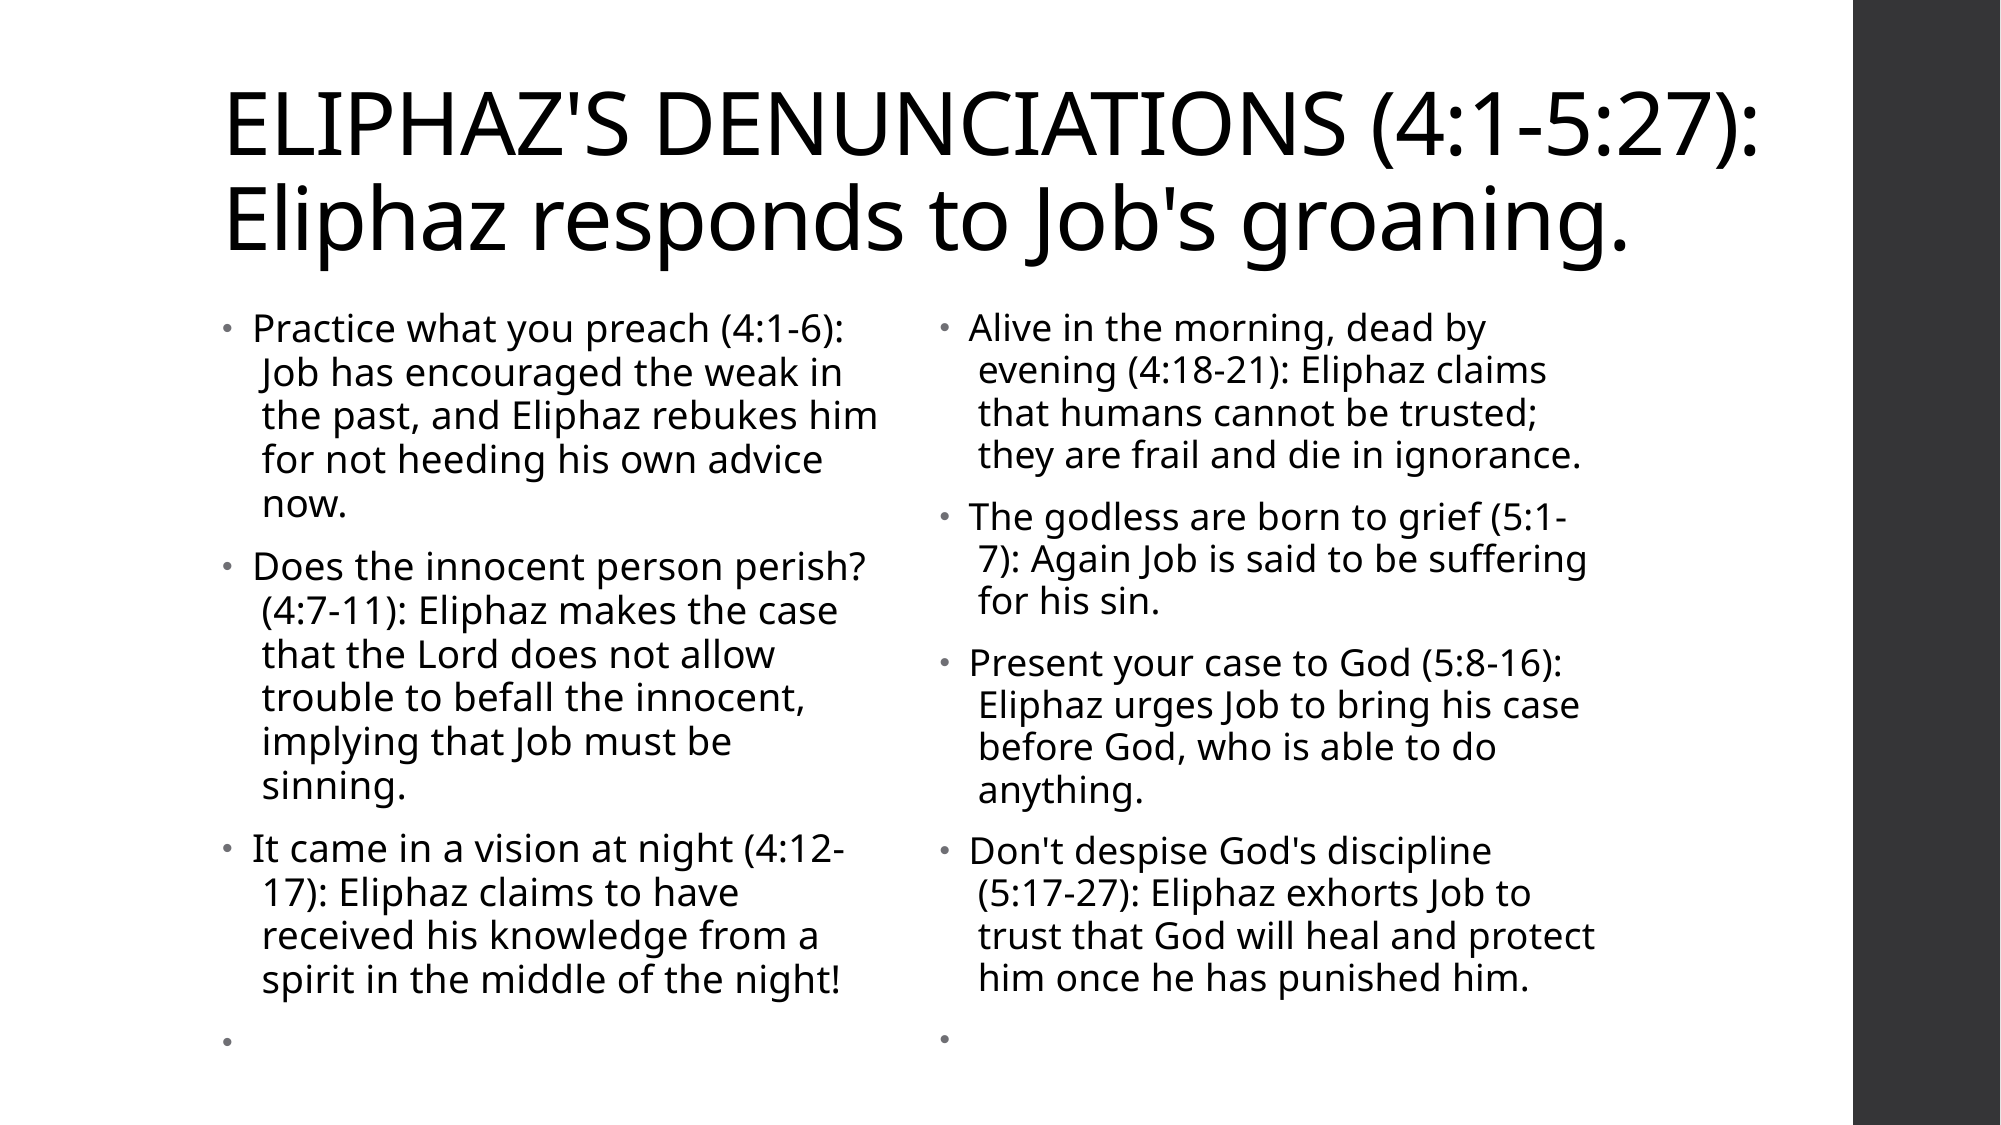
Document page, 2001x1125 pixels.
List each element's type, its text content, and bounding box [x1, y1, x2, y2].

title ELIPHAZ'S DENUNCIATIONS (4:1-5:27): Eliphaz responds to Job's groaning. [206, 60, 1797, 278]
list Practice what you preach (4:1-6): Job has encouraged the weak in the past, and Eliphaz rebukes him for not heeding his own advice now. Does the innocent person perish? (4:7-11): Eliphaz makes the case that the Lord does not allow trouble to befall the innocent, implying that Job must be sinning. It came in a vision at night (4:12-17): Eliphaz claims to have received his knowledge from a spirit in the middle of the night! [207, 299, 900, 1014]
list Alive in the morning, dead by evening (4:18-21): Eliphaz claims that humans cannot be trusted; they are frail and die in ignorance. The godless are born to grief (5:1-7): Again Job is said to be suffering for his sin. Present your case to God (5:8-16): Eliphaz urges Job to bring his case before God, who is able to do anything. Don't despise God's discipline (5:17-27): Eliphaz exhorts Job to trust that God will heal and protect him once he has punished him. [924, 299, 1617, 1014]
